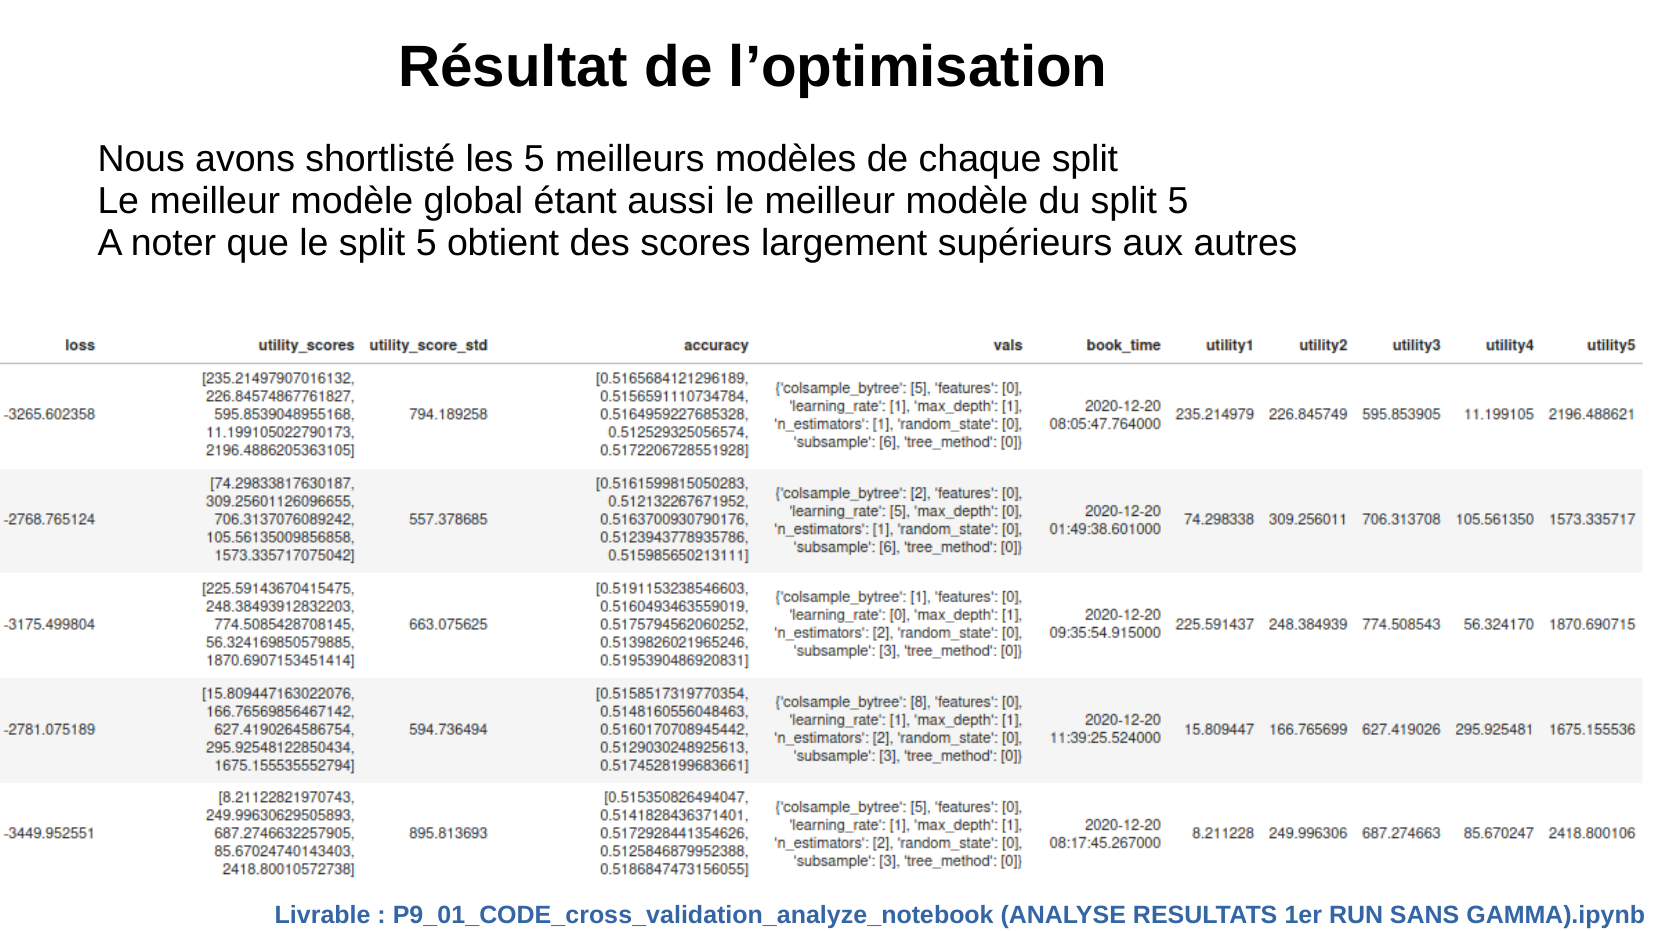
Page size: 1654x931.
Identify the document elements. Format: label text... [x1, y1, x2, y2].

text_box Nous avons shortlisté les 5 meilleurs modèles de chaque split Le meilleur modèle global étant aussi le meilleur modèle du split 5 A noter que le split 5 obtient des scores largement supérieurs aux autres [47, 129, 1595, 271]
picture [0, 338, 1654, 880]
text_box Livrable : P9_01_CODE_cross_validation_analyze_notebook (ANALYSE RESULTATS 1er RUN SANS GAMMA).ipynb [224, 893, 1654, 931]
text_box Résultat de l’optimisation [383, 26, 1331, 107]
